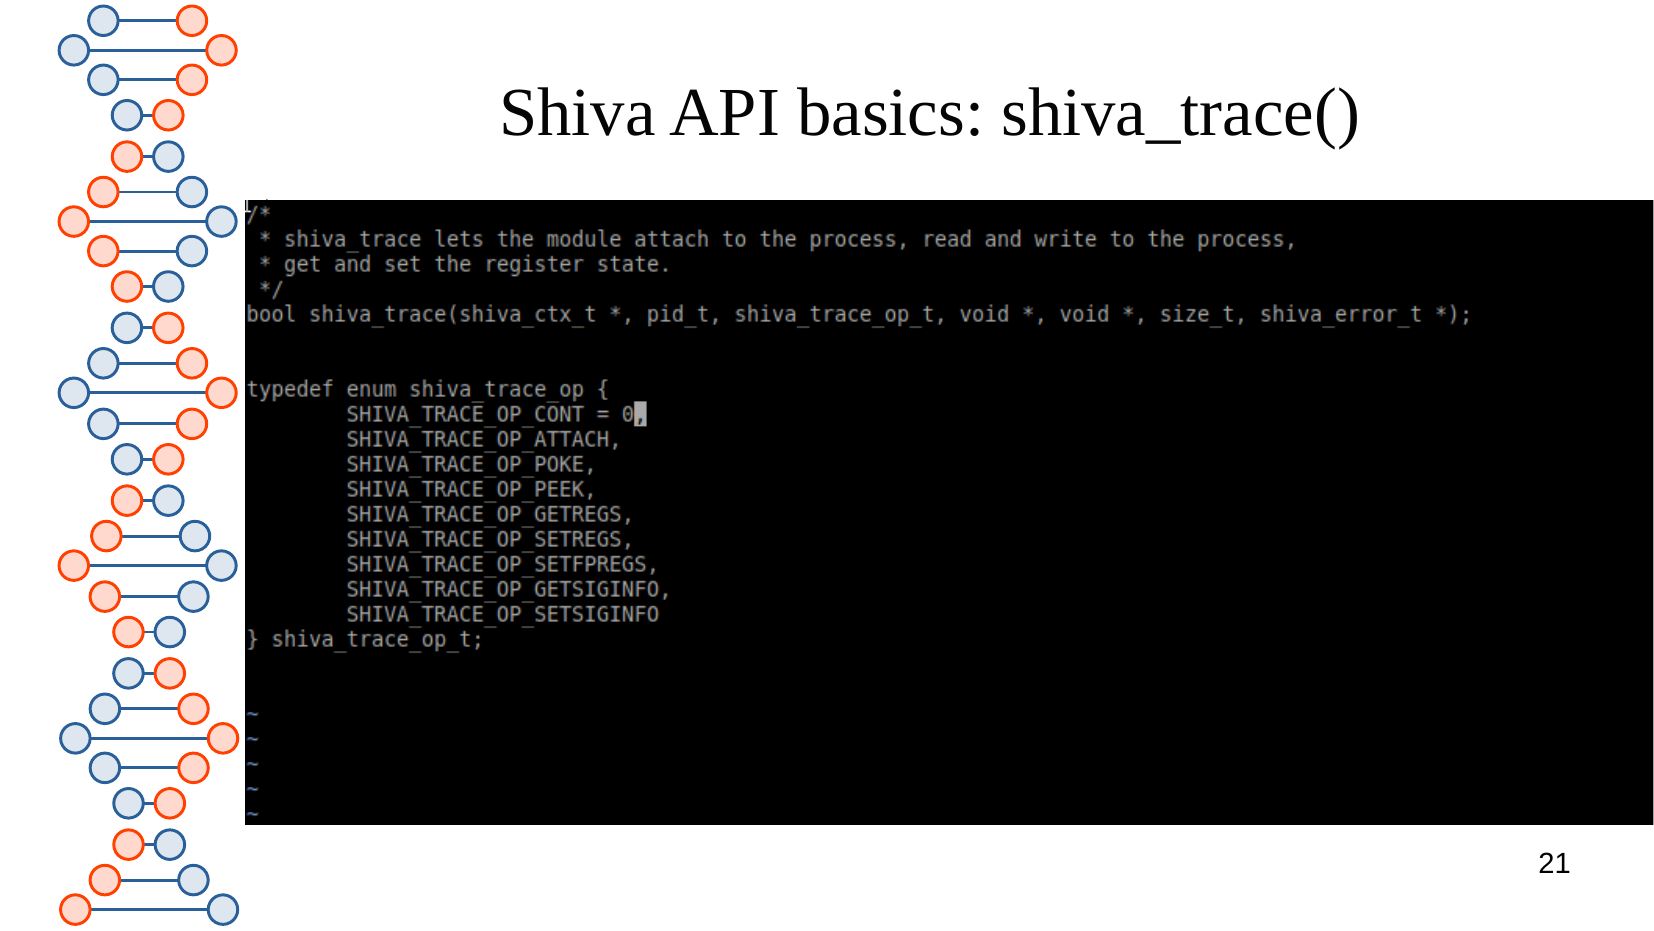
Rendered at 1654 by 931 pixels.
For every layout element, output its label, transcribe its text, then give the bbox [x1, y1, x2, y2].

picture [245, 200, 1654, 826]
title Shiva API basics: shiva_trace() [265, 35, 1595, 189]
